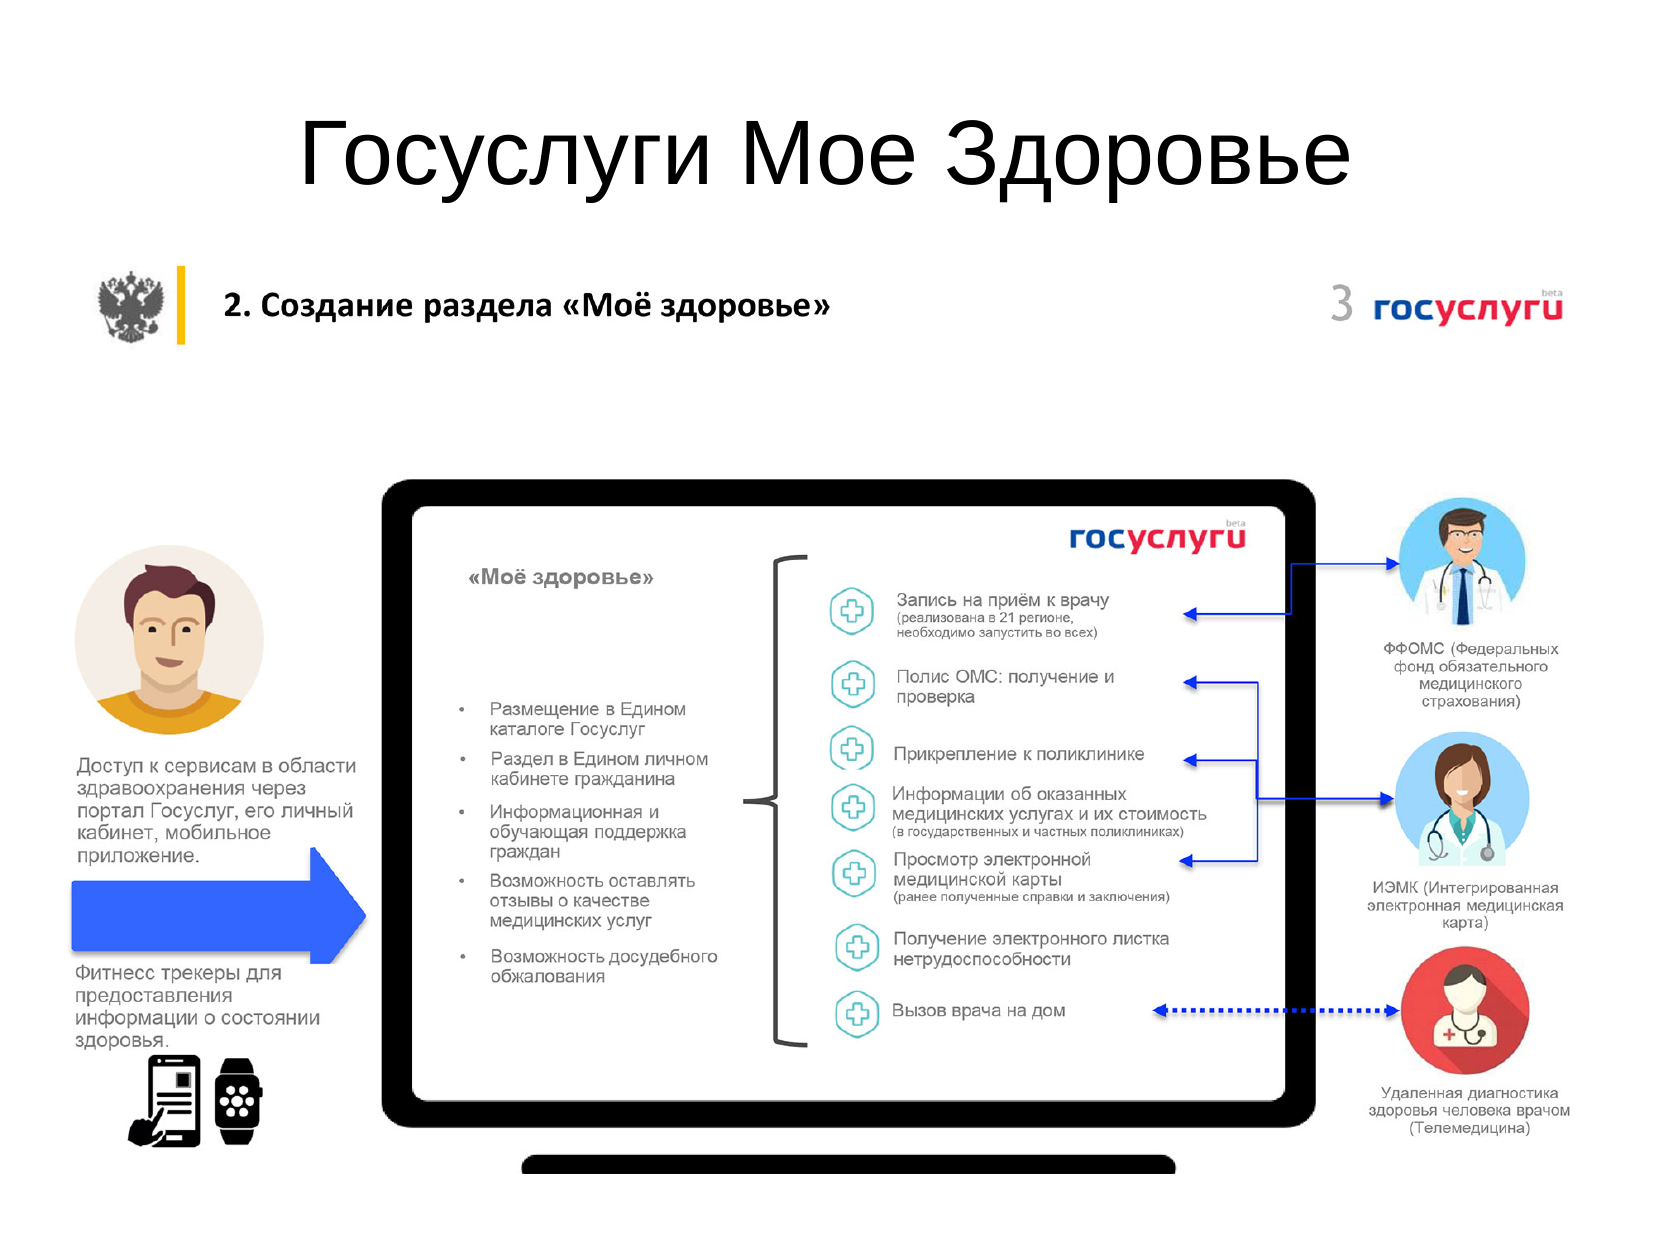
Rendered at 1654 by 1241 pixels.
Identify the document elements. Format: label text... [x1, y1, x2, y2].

picture [0, 243, 1654, 1174]
title Госуслуги Мое Здоровье [82, 49, 1571, 243]
